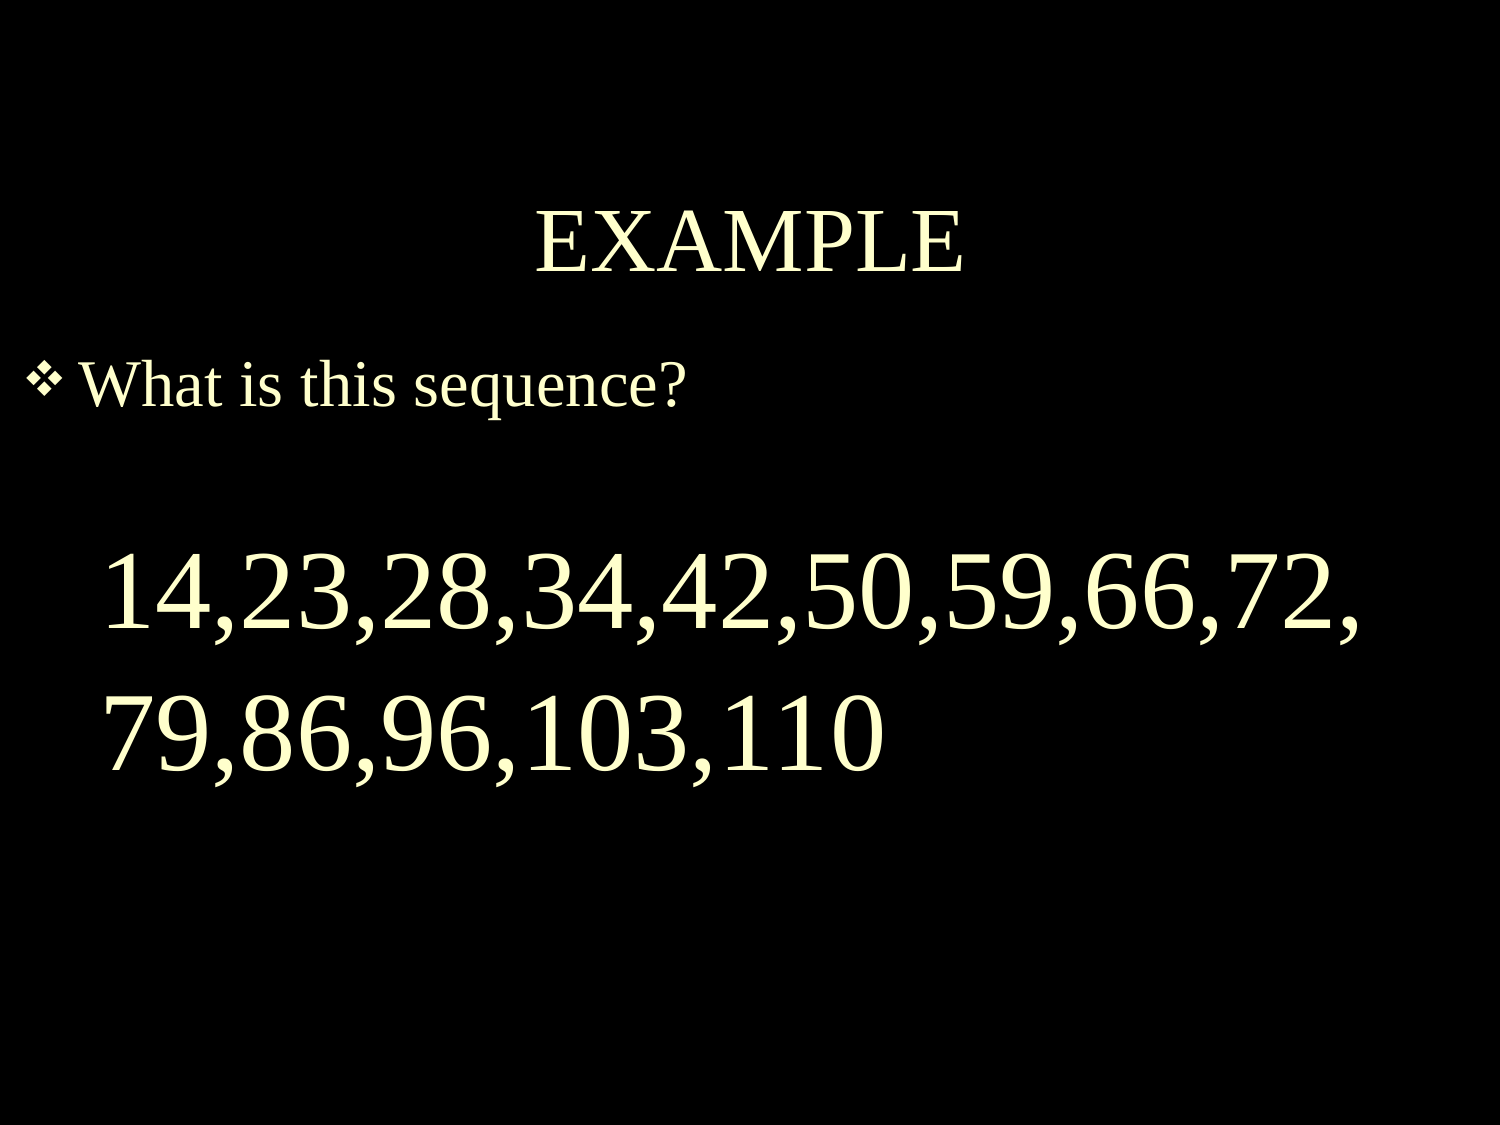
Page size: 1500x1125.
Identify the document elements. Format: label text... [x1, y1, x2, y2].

title EXAMPLE [22, 145, 1480, 336]
list What is this sequence? 14,23,28,34,42,50,59,66,72, 79,86,96,103,110 [22, 347, 1482, 1075]
